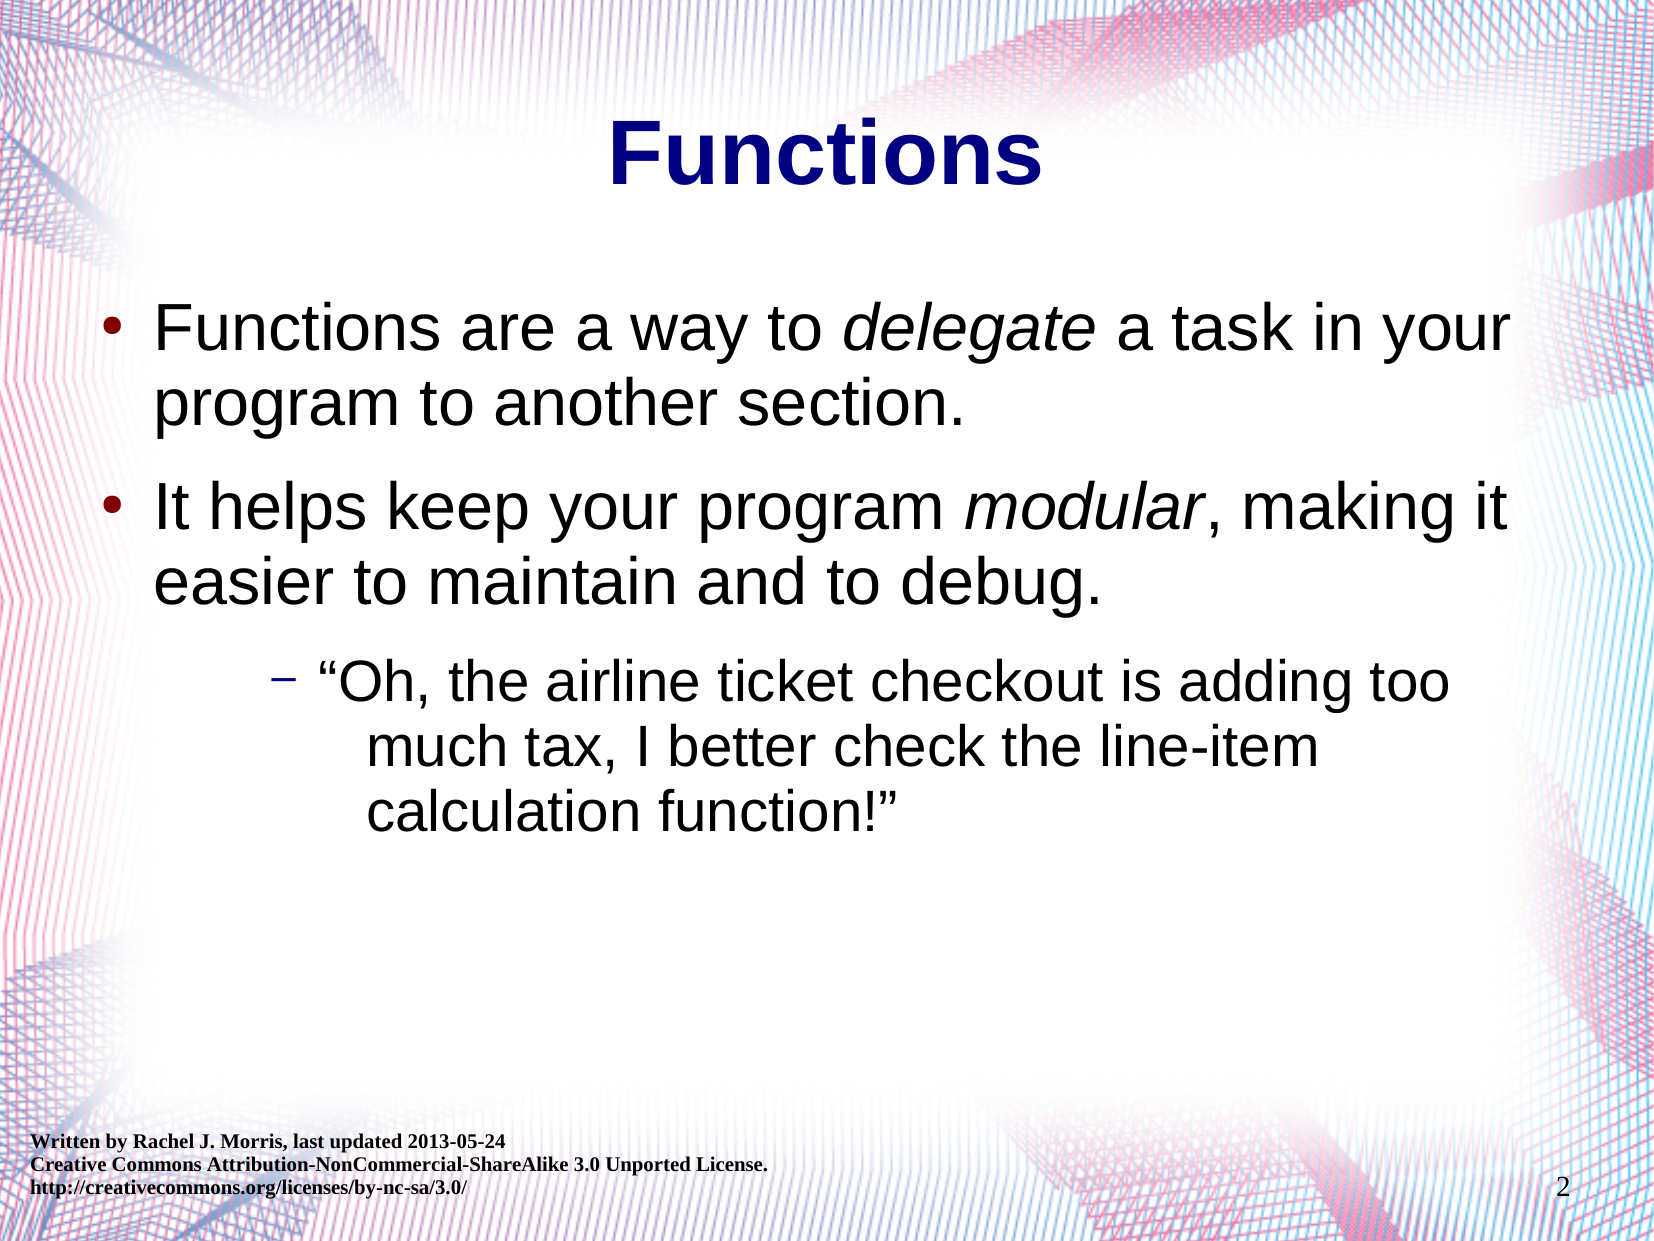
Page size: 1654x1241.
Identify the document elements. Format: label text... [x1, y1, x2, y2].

list Functions are a way to delegate a task in your program to another section. It helps keep your program modular, making it easier to maintain and to debug. “Oh, the airline ticket checkout is adding too much tax, I better check the line-item calculation function!” [82, 290, 1571, 1010]
title Functions [82, 49, 1571, 257]
picture [0, 0, 1654, 1241]
